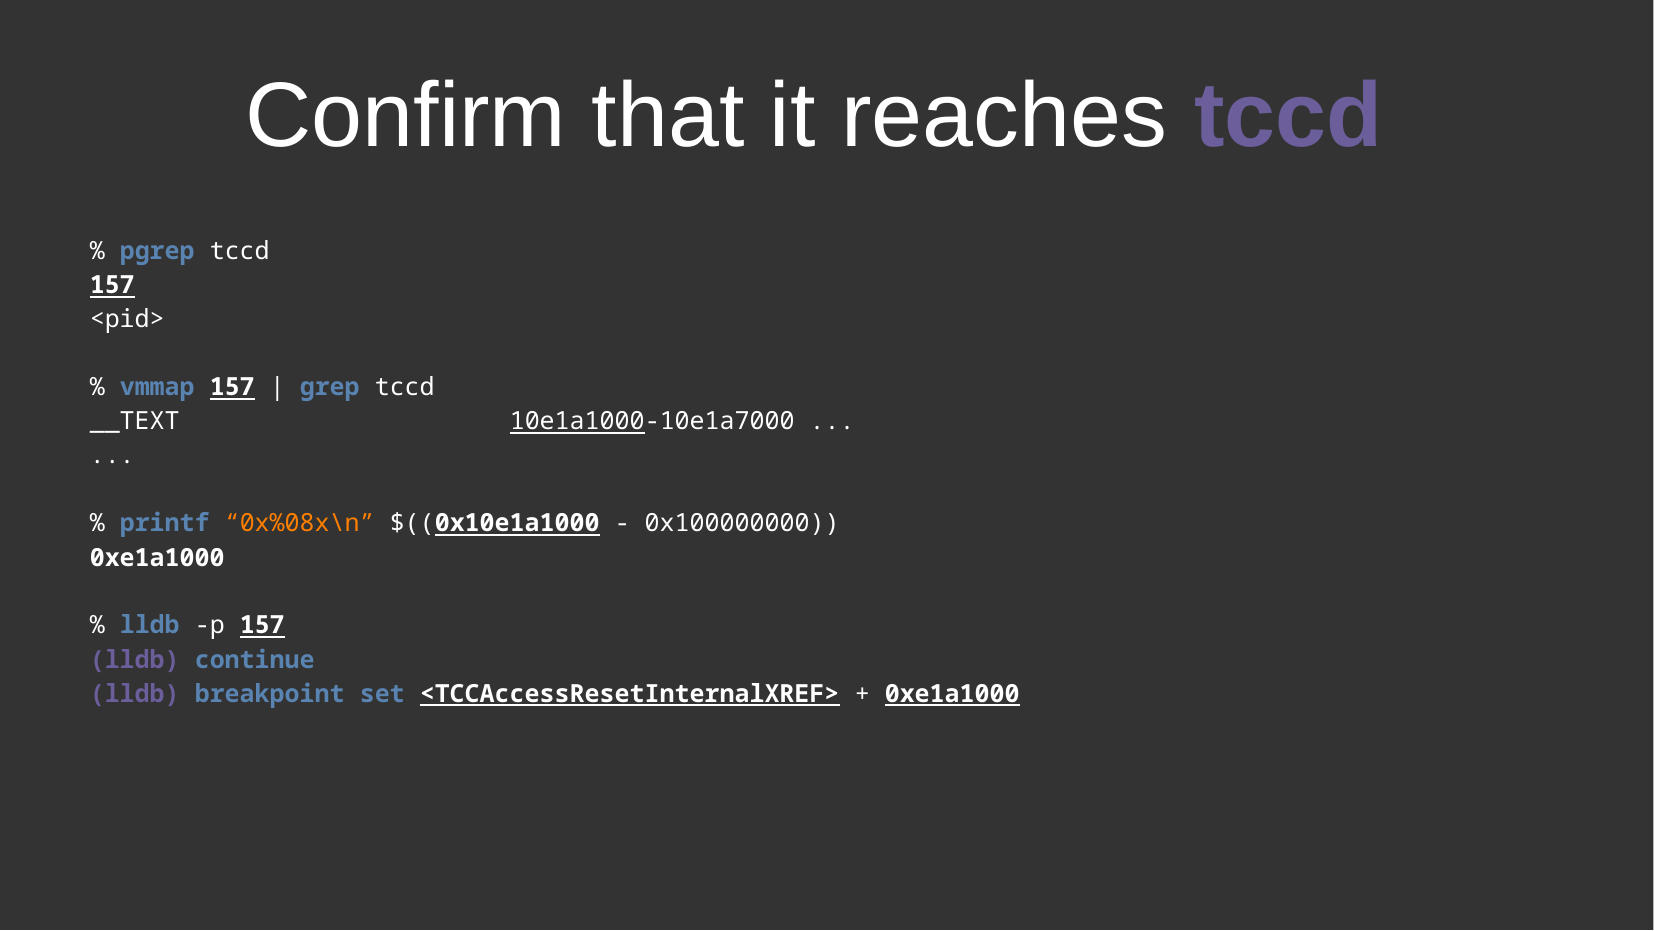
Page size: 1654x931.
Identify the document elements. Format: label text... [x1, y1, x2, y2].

title Confirm that it reaches tccd [82, 37, 1571, 193]
text_box % pgrep tccd 157 <pid> % vmmap 157 | grep tccd __TEXT 10e1a1000-10e1a7000 ... ... % printf “0x%08x\n” $((0x10e1a1000 - 0x100000000)) 0xe1a1000 % lldb -p 157 (lldb) continue (lldb) breakpoint set <TCCAccessResetInternalXREF> + 0xe1a1000 [75, 216, 1613, 693]
